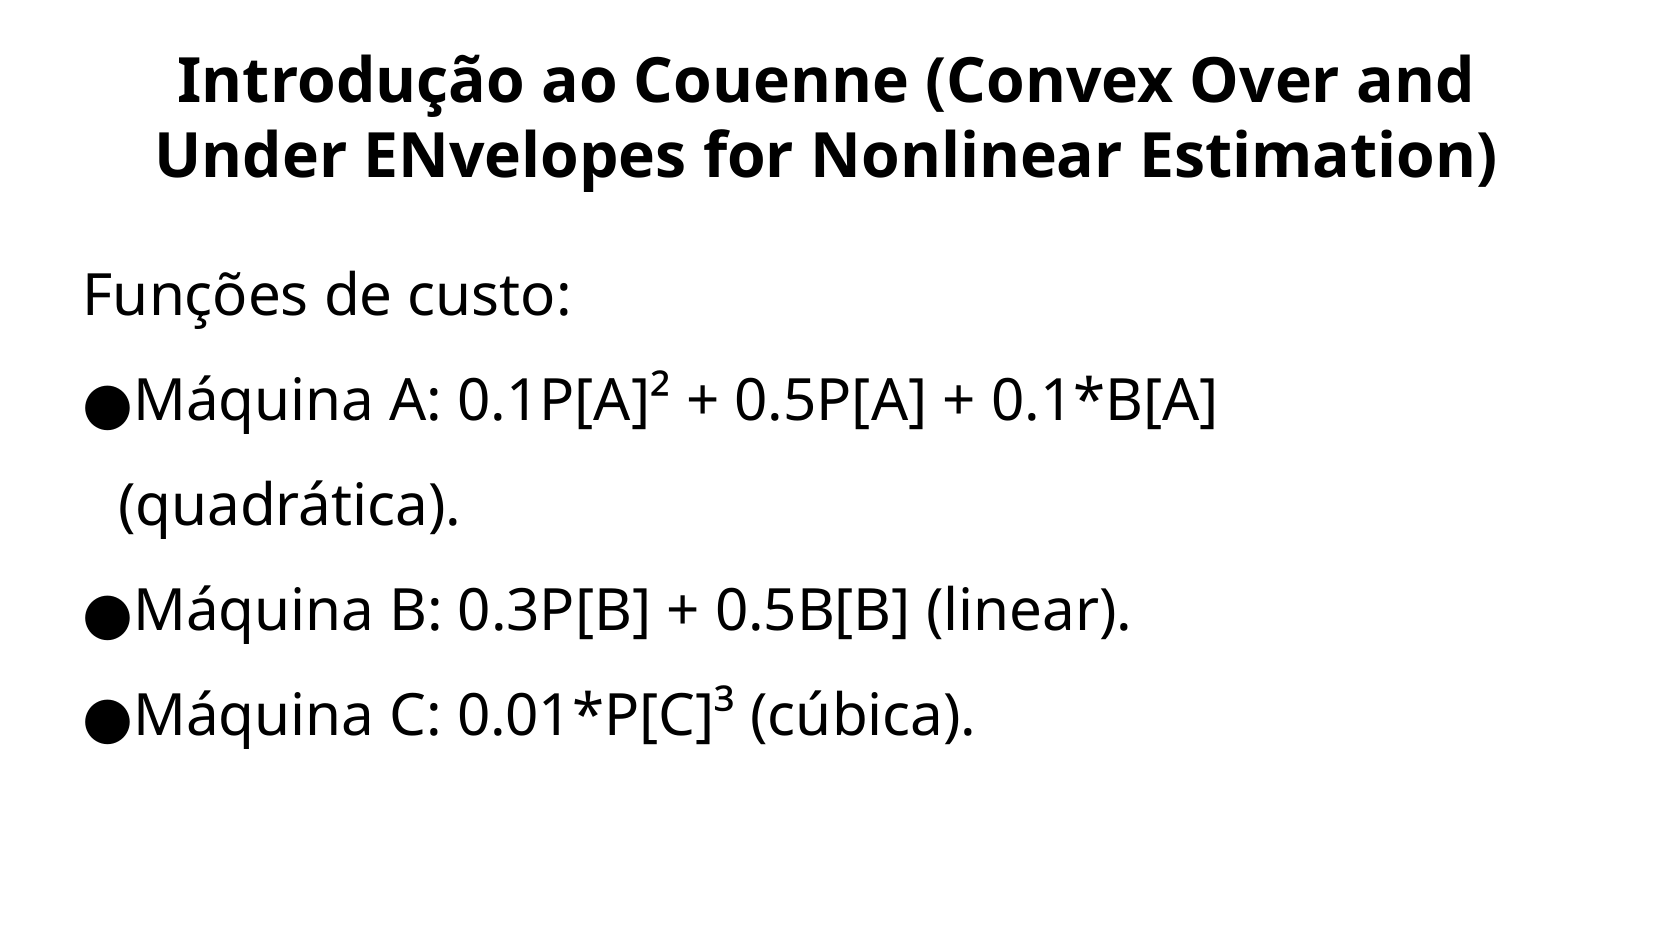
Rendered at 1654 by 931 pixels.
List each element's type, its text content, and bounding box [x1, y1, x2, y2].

text_box Funções de custo: Máquina A: 0.1P[A]² + 0.5P[A] + 0.1*B[A] (quadrática). Máquina B: 0.3P[B] + 0.5B[B] (linear). Máquina C: 0.01*P[C]³ (cúbica). [82, 221, 1571, 763]
text_box Introdução ao Couenne (Convex Over and Under ENvelopes for Nonlinear Estimation) [82, 33, 1571, 196]
